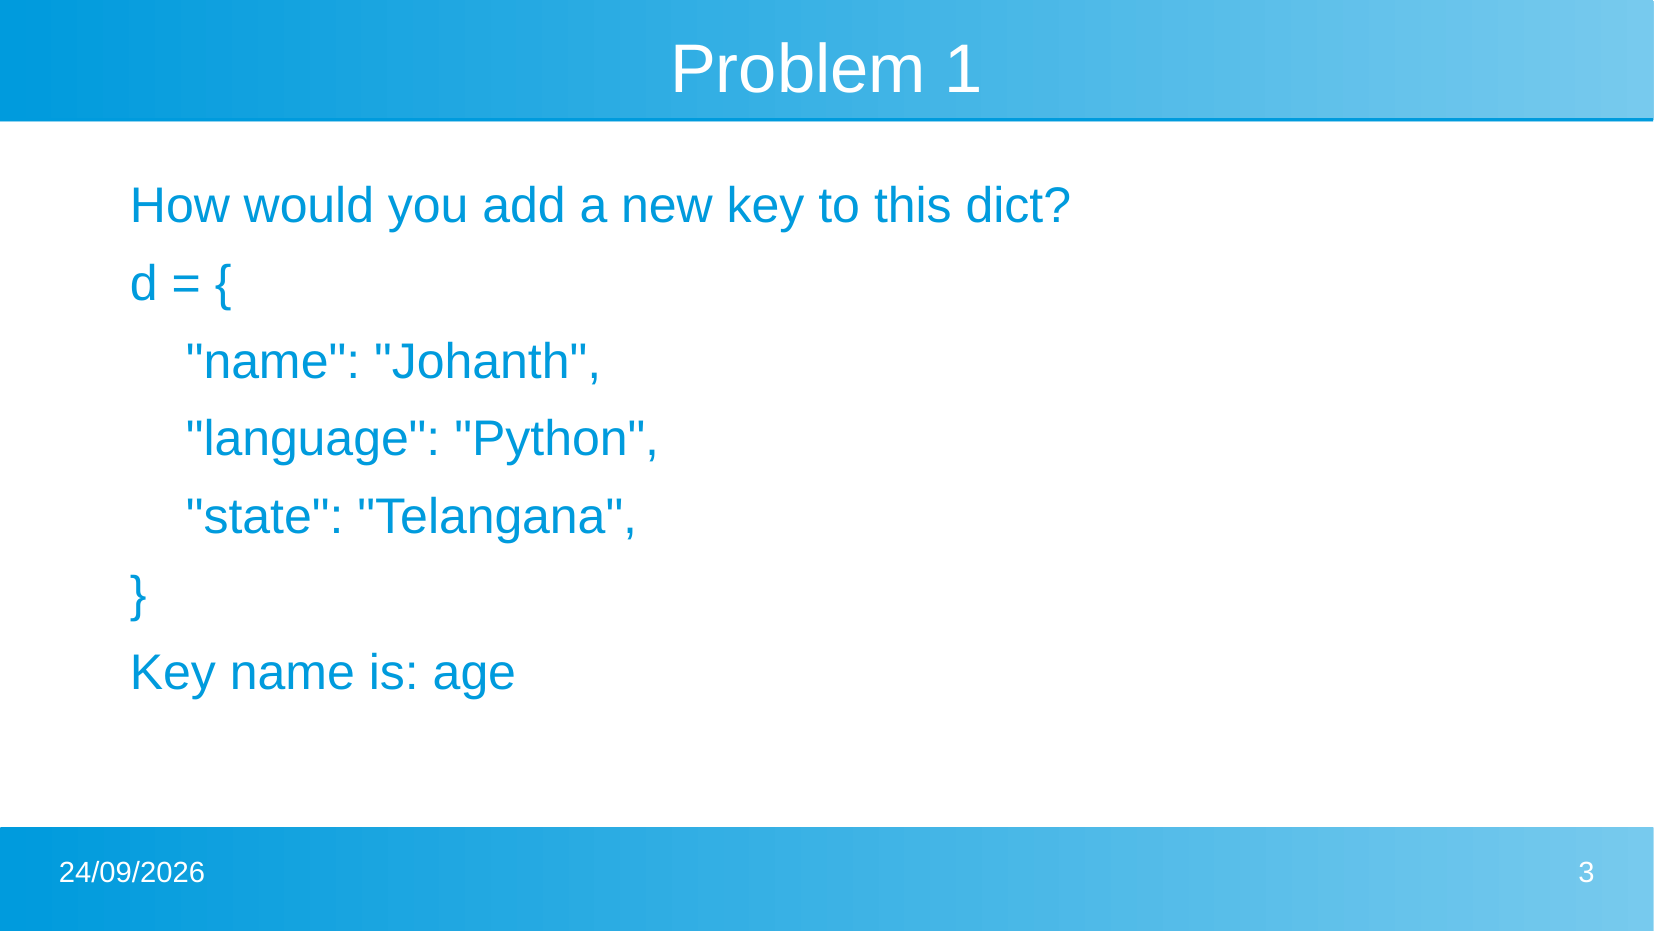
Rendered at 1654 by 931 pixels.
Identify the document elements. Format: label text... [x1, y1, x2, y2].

list How would you add a new key to this dict? d = { "name": "Johanth", "language": "Python", "state": "Telangana", } Key name is: age [59, 177, 1595, 768]
title Problem 1 [59, 29, 1595, 108]
